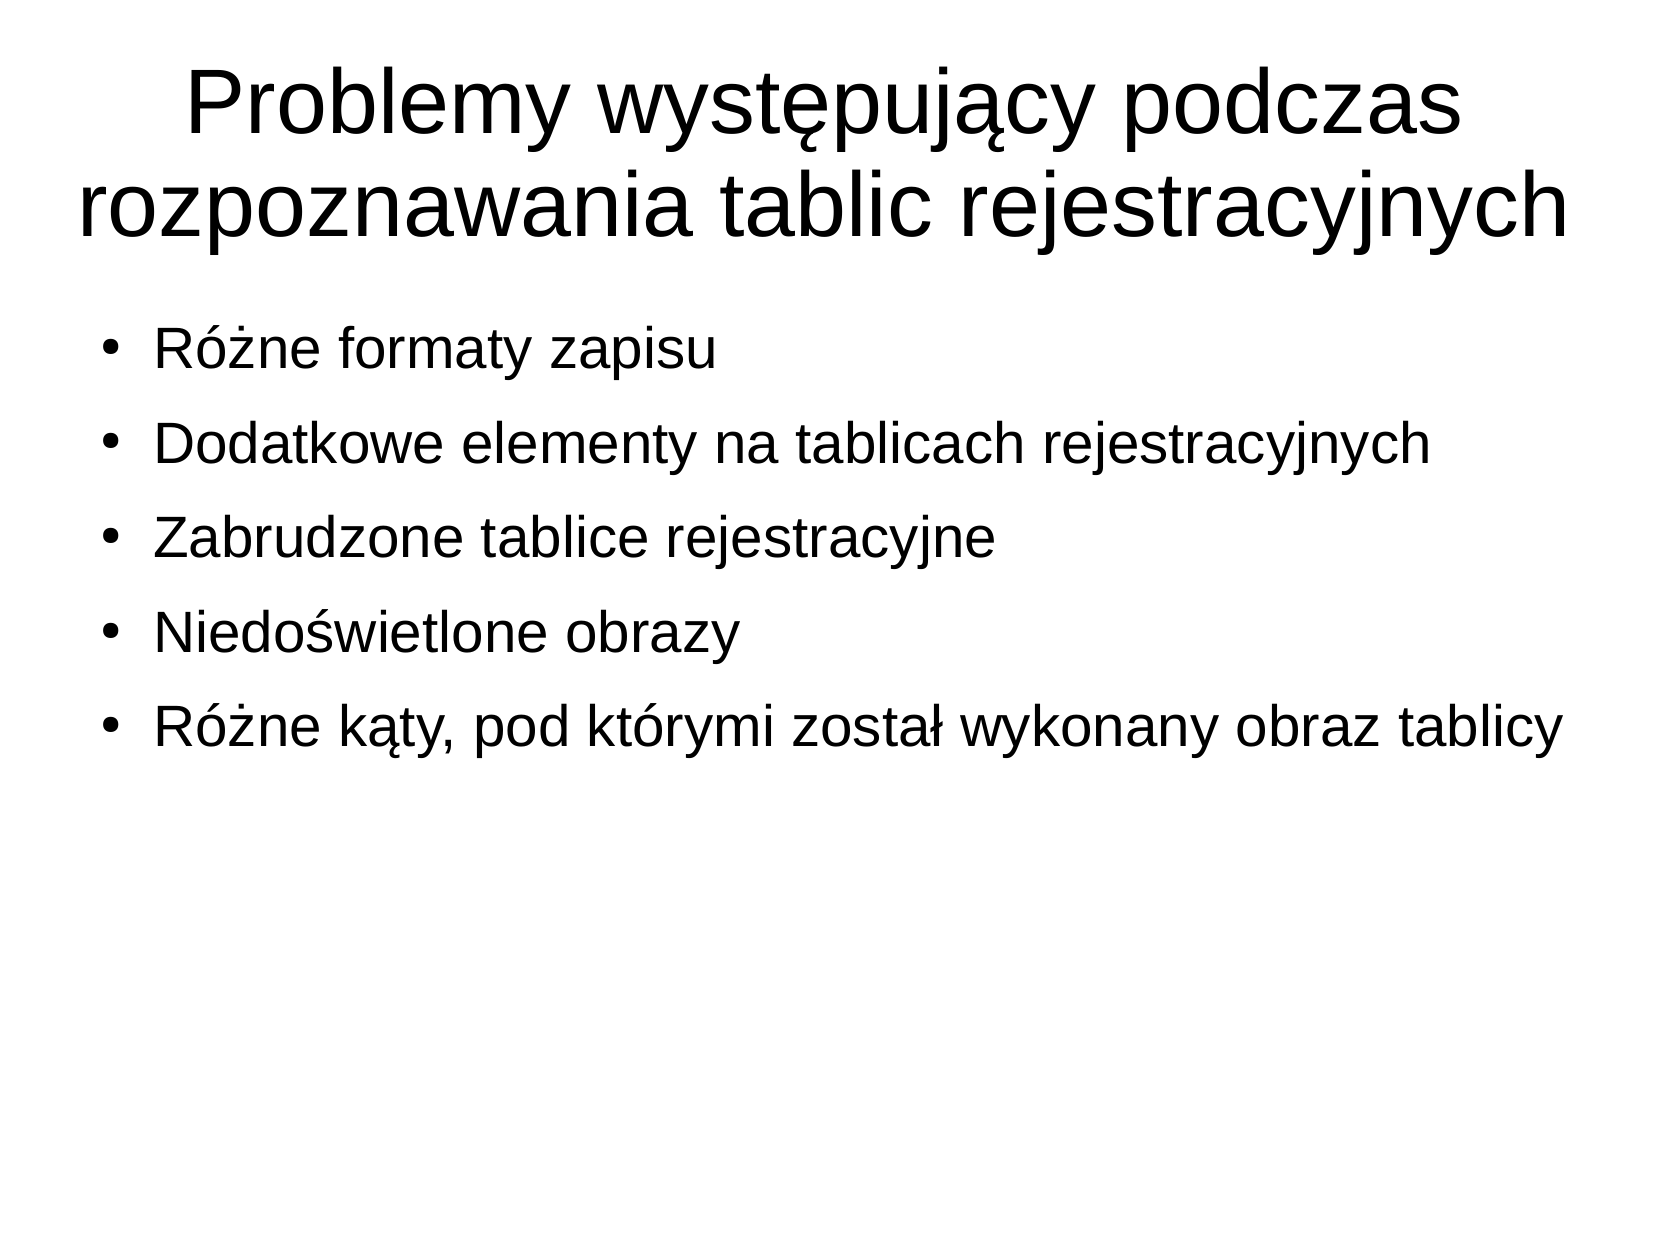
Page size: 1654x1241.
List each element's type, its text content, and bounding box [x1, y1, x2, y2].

title Problemy występujący podczas rozpoznawania tablic rejestracyjnych [60, 0, 1591, 308]
list Różne formaty zapisu Dodatkowe elementy na tablicach rejestracyjnych Zabrudzone tablice rejestracyjne Niedoświetlone obrazy Różne kąty, pod którymi został wykonany obraz tablicy [82, 315, 1571, 1036]
